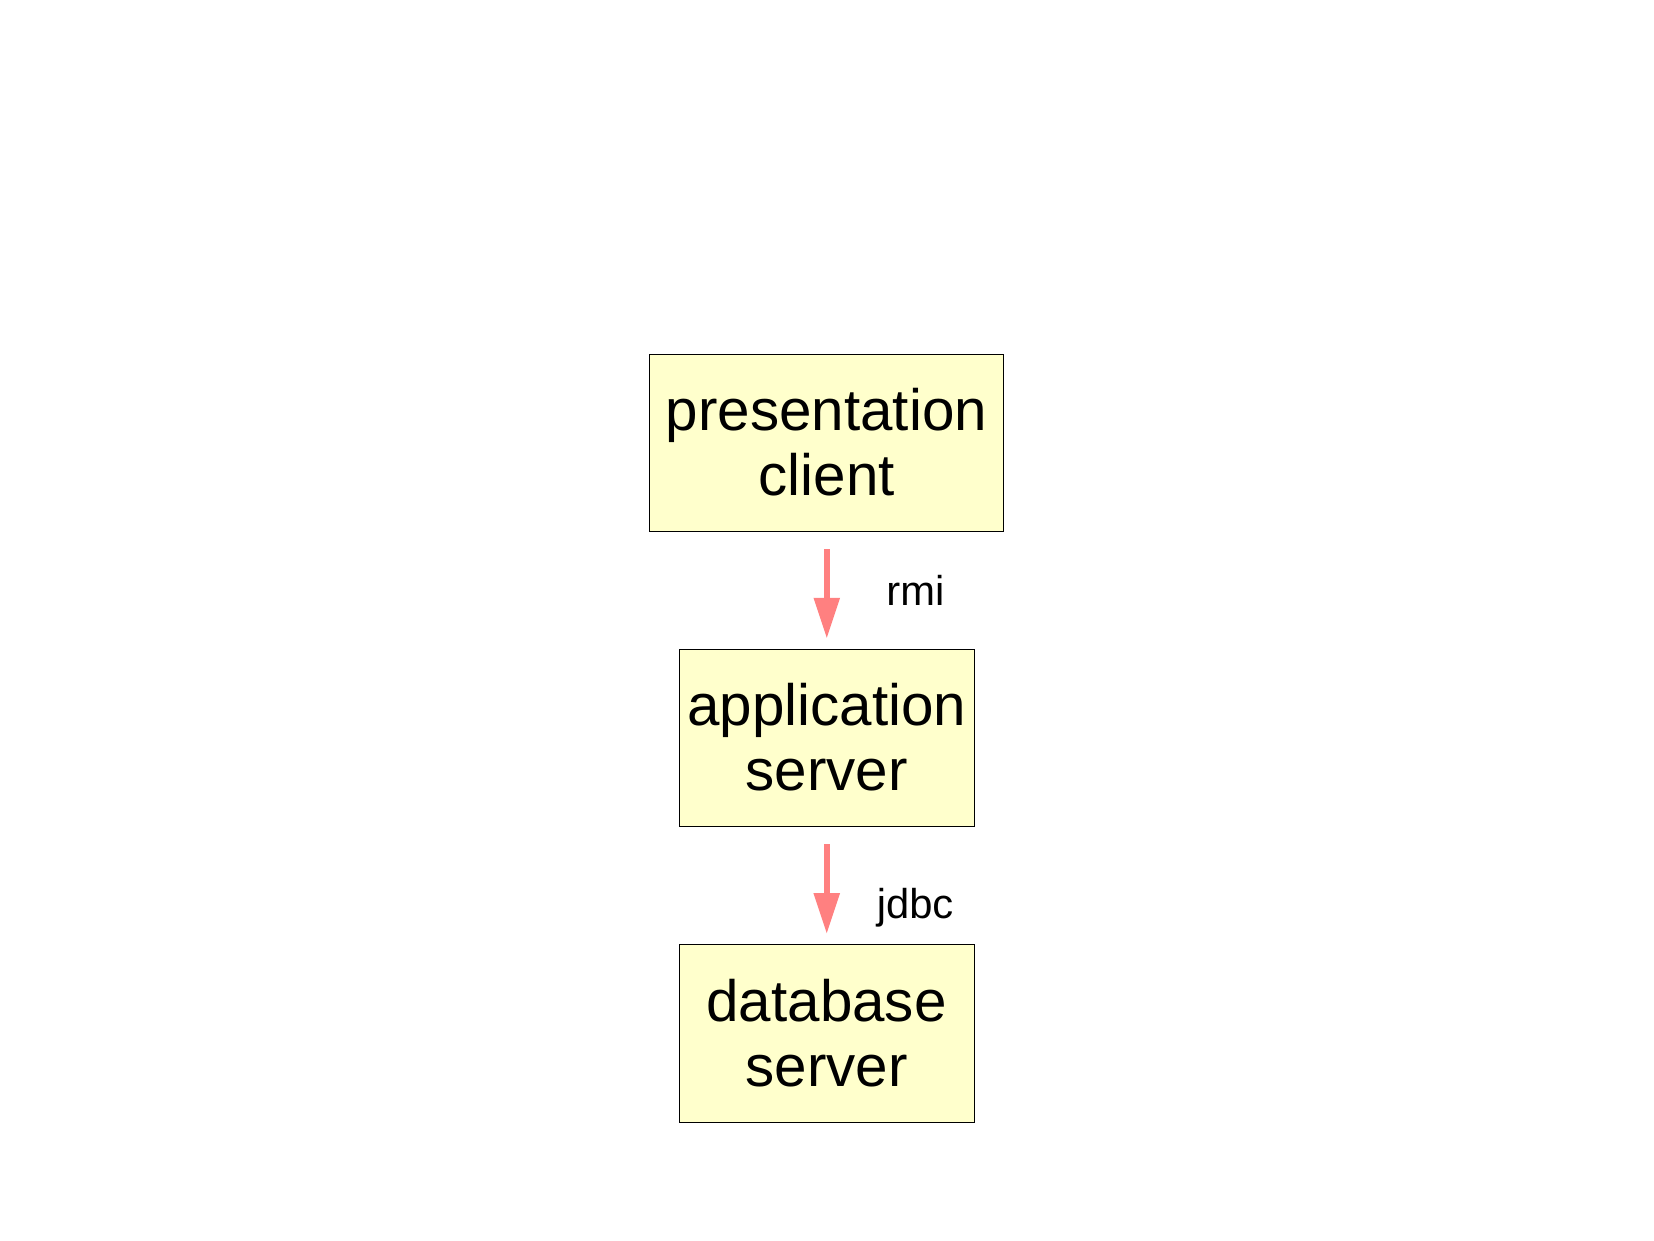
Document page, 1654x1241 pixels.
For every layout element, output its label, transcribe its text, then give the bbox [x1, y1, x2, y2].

text_box database server [679, 944, 975, 1123]
text_box rmi [856, 561, 975, 621]
text_box jdbc [856, 874, 975, 934]
text_box application server [679, 649, 975, 827]
text_box presentation client [649, 354, 1004, 532]
